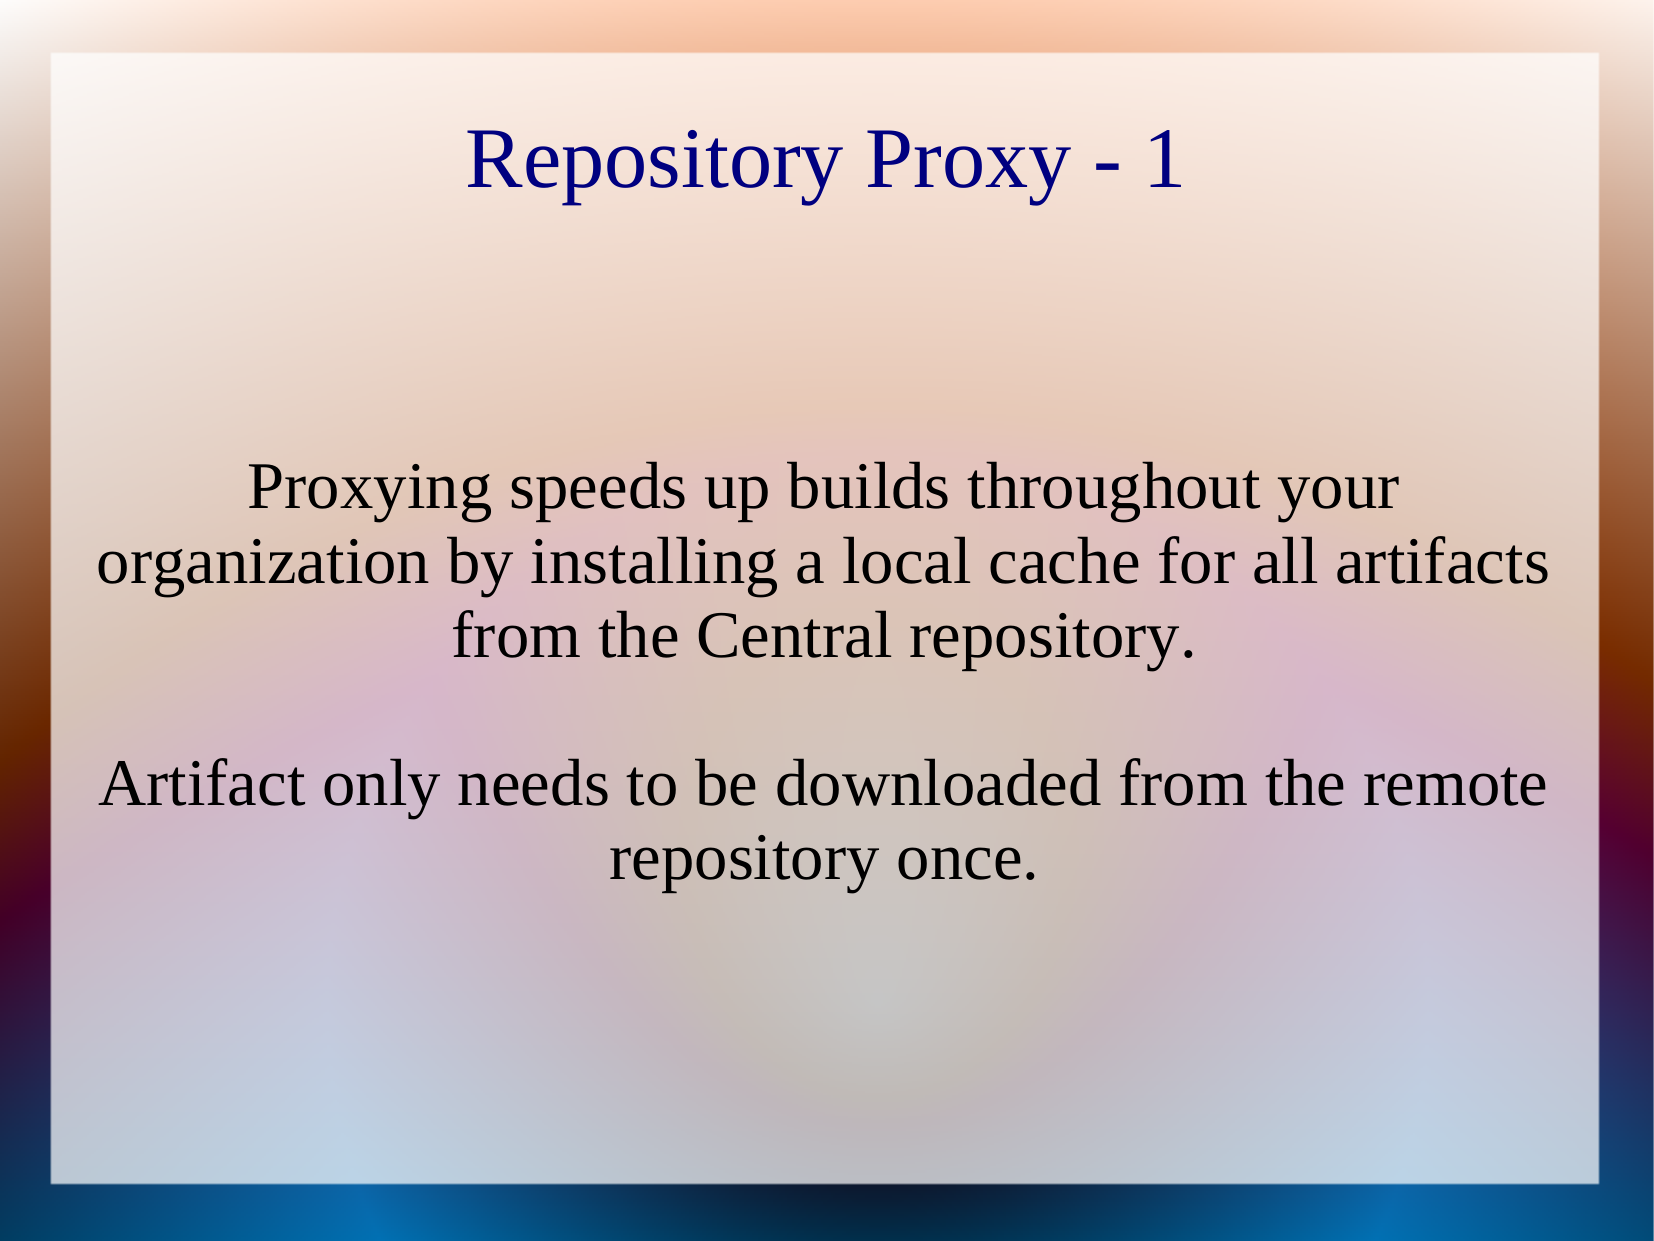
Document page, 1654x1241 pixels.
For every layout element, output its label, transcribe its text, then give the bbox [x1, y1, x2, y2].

picture [0, 0, 1654, 1241]
title Repository Proxy - 1 [82, 55, 1571, 263]
subtitle Proxying speeds up builds throughout your organization by installing a local cache for all artifacts from the Central repository. Artifact only needs to be downloaded from the remote repository once. [80, 300, 1570, 1044]
